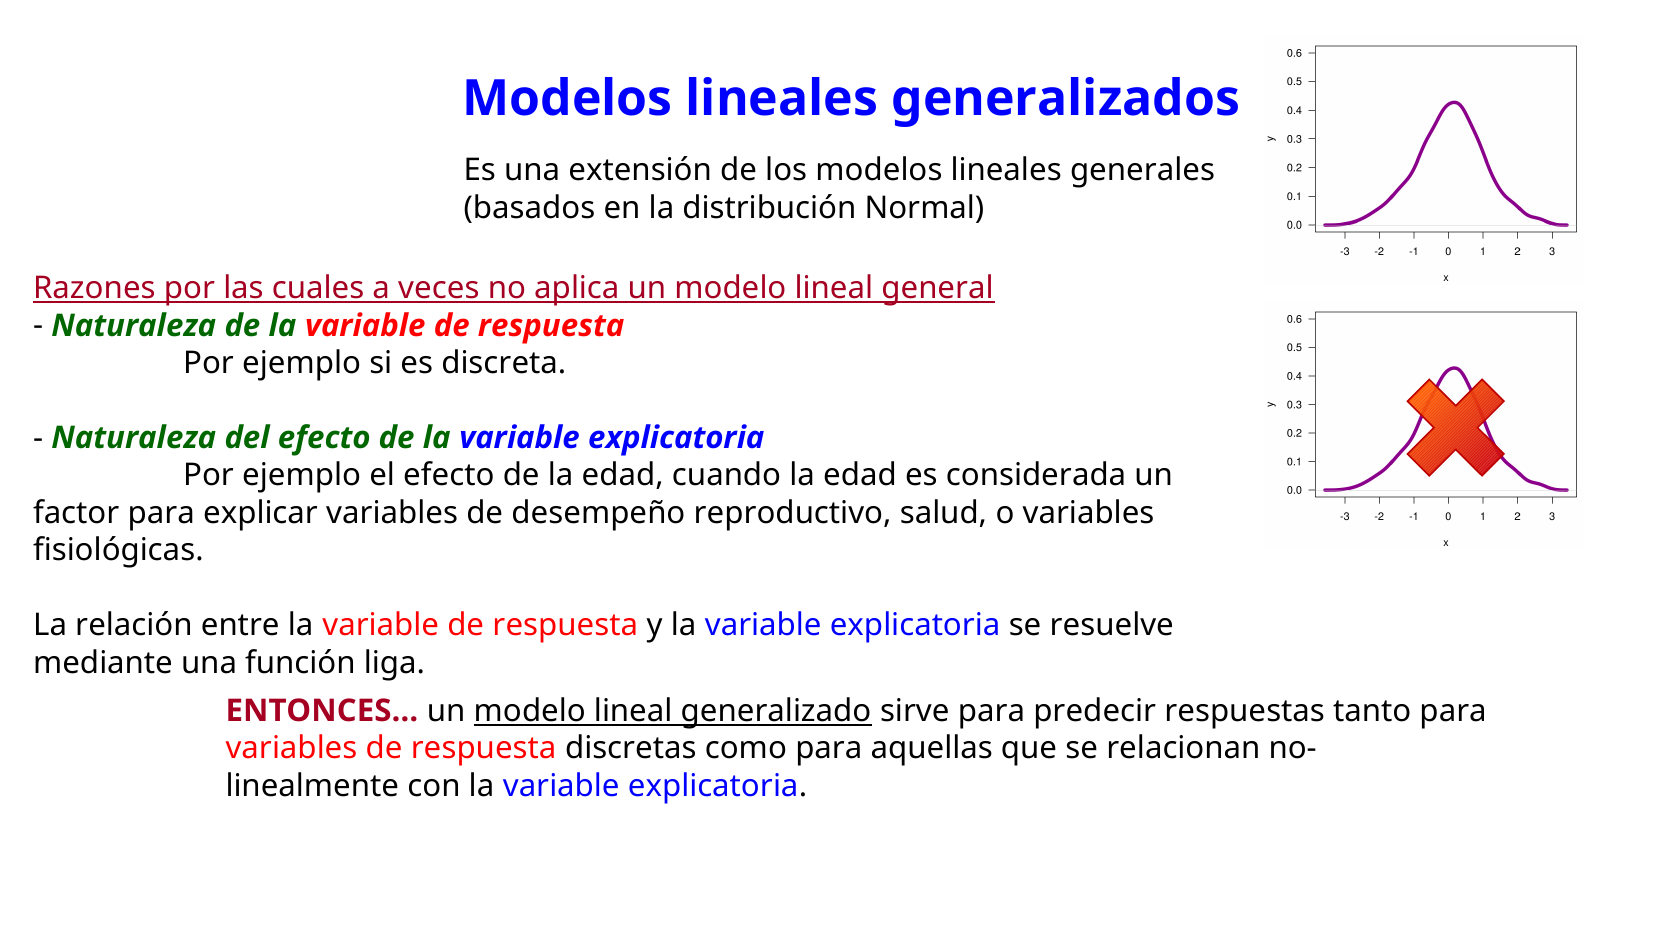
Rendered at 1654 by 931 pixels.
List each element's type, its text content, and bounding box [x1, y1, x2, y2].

text_box Es una extensión de los modelos lineales generales (basados en la distribución Normal) [448, 141, 1235, 233]
picture [1263, 35, 1583, 285]
text_box Modelos lineales generalizados [447, 57, 1256, 134]
text_box Razones por las cuales a veces no aplica un modelo lineal general Naturaleza de la variable de respuesta Por ejemplo si es discreta. Naturaleza del efecto de la variable explicatoria Por ejemplo el efecto de la edad, cuando la edad es considerada un factor para explicar variables de desempeño reproductivo, salud, o variables fisiológicas. La relación entre la variable de respuesta y la variable explicatoria se resuelve mediante una función liga. [18, 259, 1282, 688]
text_box ENTONCES… un modelo lineal generalizado sirve para predecir respuestas tanto para variables de respuesta discretas como para aquellas que se relacionan no-linealmente con la variable explicatoria. [210, 682, 1504, 811]
picture [1263, 301, 1583, 550]
